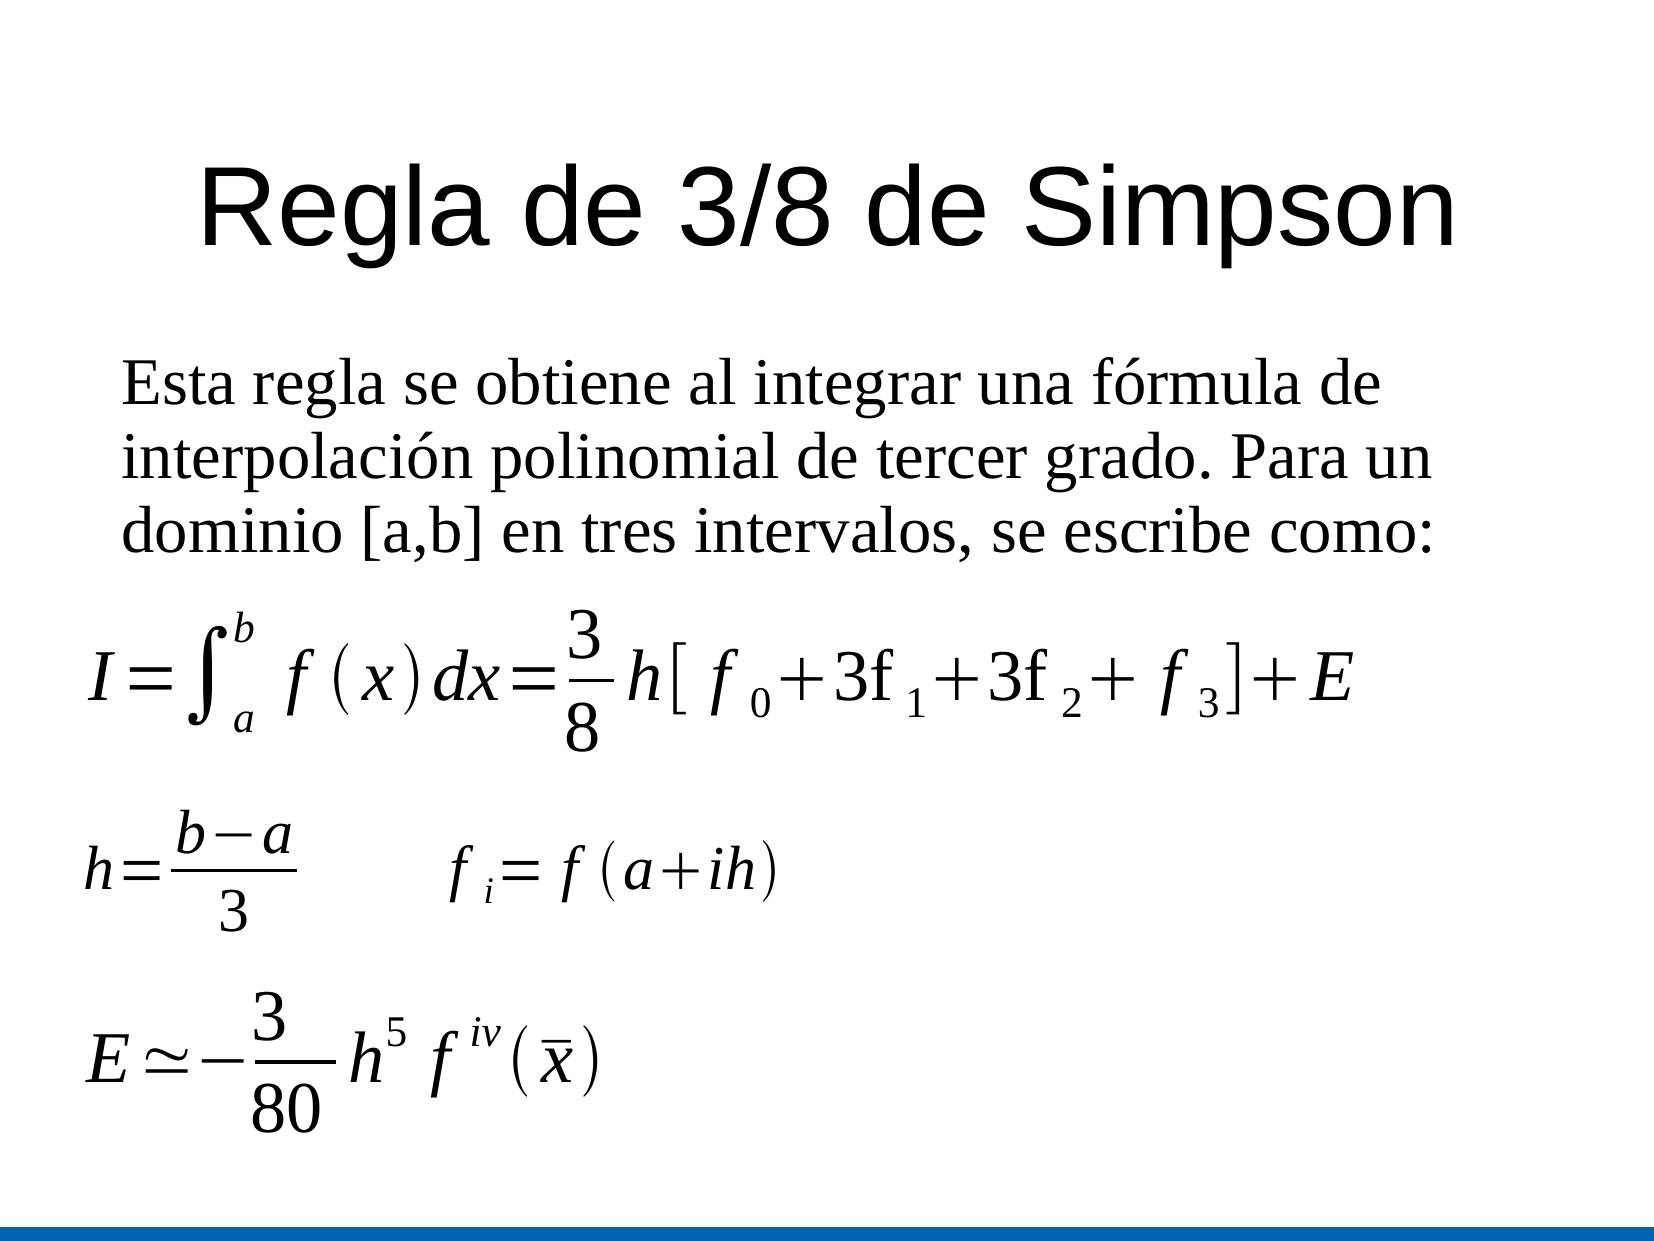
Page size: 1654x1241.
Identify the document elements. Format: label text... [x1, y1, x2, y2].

chart [75, 593, 1361, 1148]
title Regla de 3/8 de Simpson [121, 102, 1534, 310]
list Esta regla se obtiene al integrar una fórmula de interpolación polinomial de tercer grado. Para un dominio [a,b] en tres intervalos, se escribe como: [121, 344, 1534, 621]
